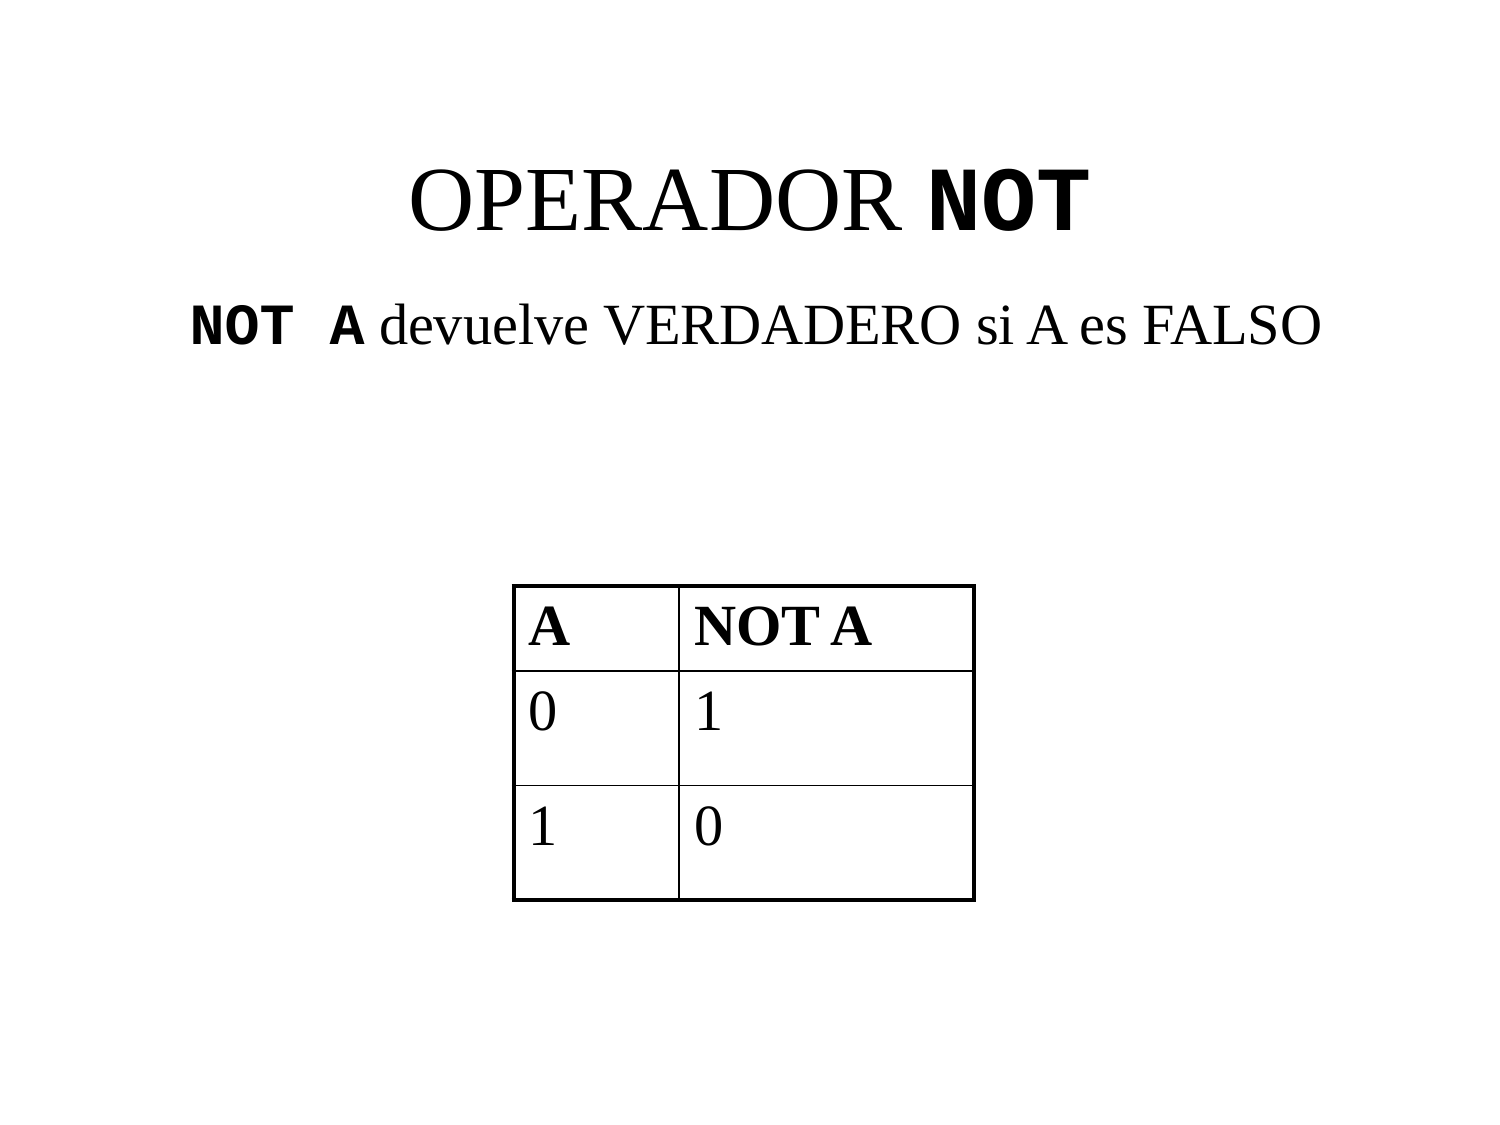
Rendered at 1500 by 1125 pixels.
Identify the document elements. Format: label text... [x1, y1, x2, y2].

table_cell 0 [516, 672, 678, 785]
table_cell 1 [680, 672, 972, 785]
table_cell 1 [516, 786, 678, 898]
table_header NOT A [680, 588, 972, 670]
table_cell 0 [680, 786, 972, 898]
title OPERADOR NOT [112, 99, 1388, 288]
table_header A [516, 588, 678, 670]
list NOT A devuelve VERDADERO si A es FALSO [147, 278, 1365, 468]
